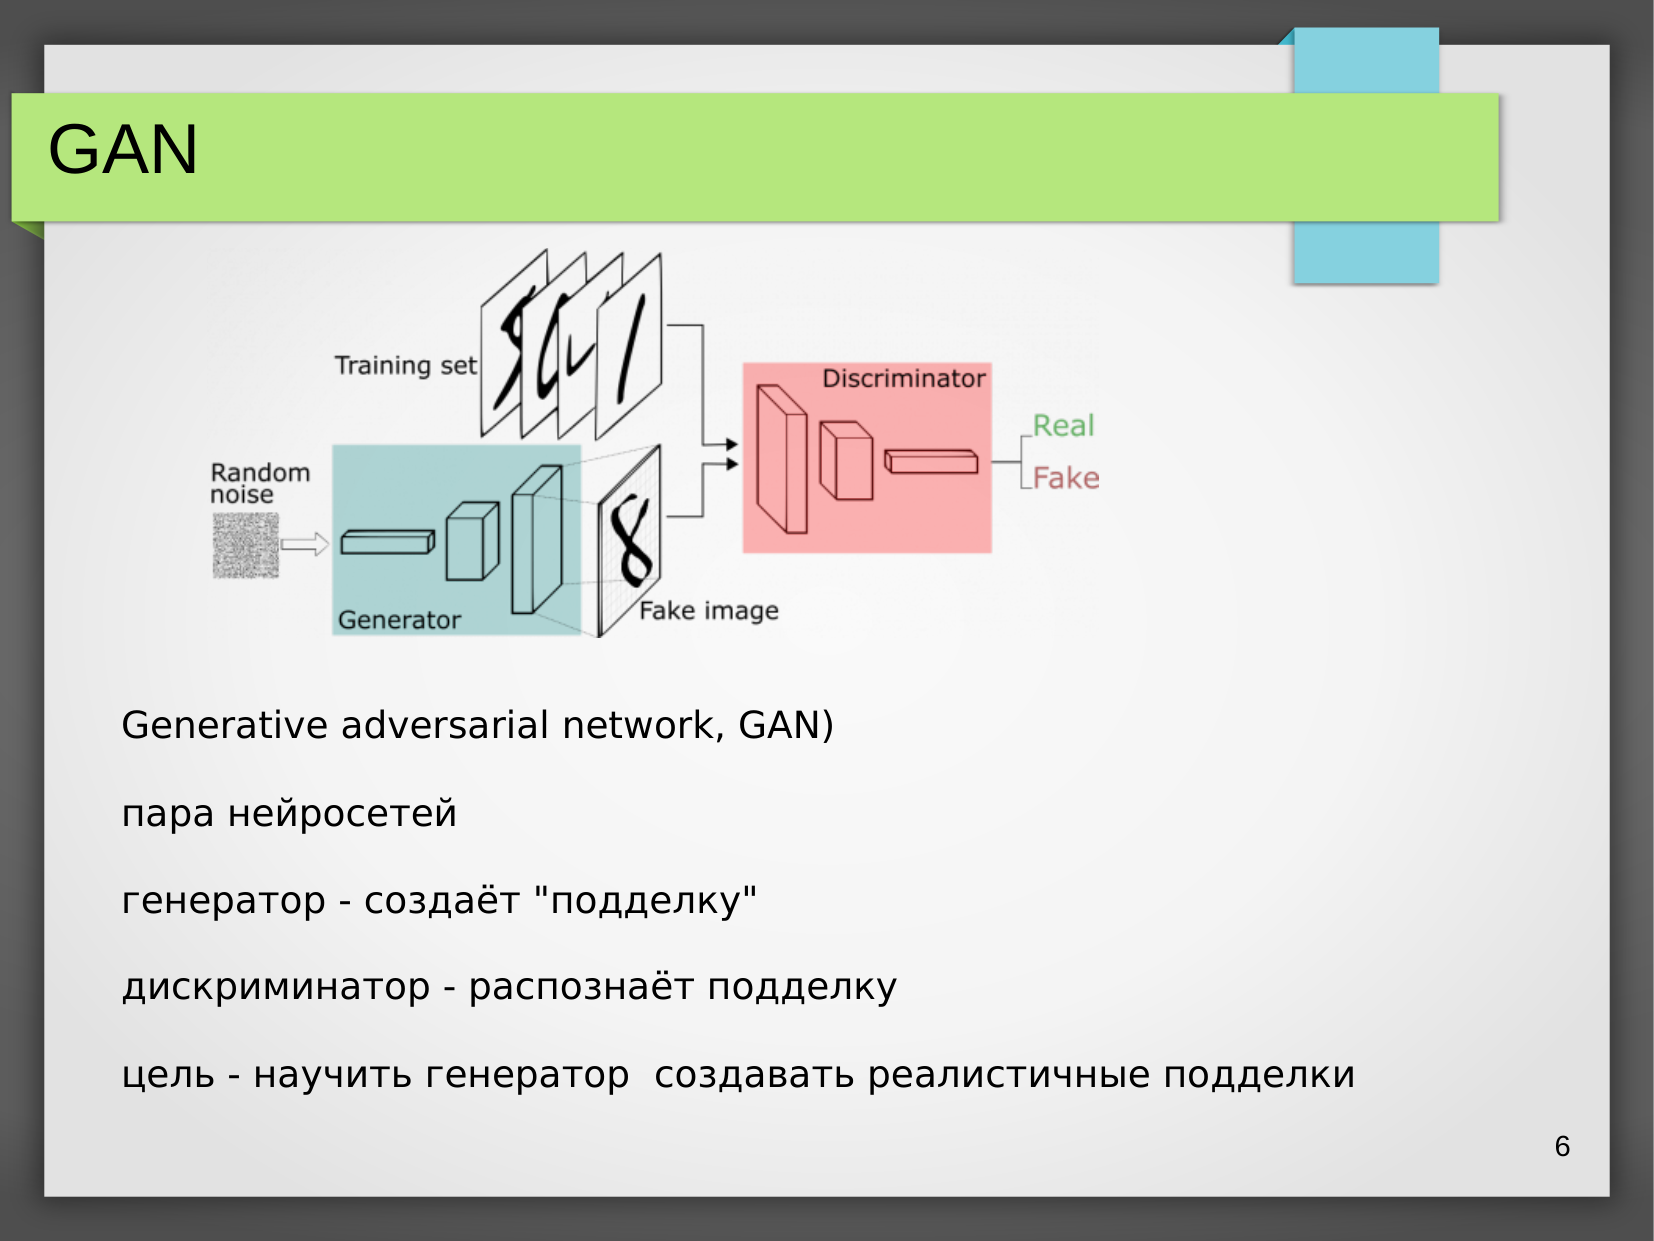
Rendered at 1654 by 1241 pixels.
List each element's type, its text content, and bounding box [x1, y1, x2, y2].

text_box Generative adversarial network, GAN) пара нейросетей генератор - создаёт "подделку" дискриминатор - распознаёт подделку цель - научить генератор создавать реалистичные подделки [106, 696, 1512, 1104]
title GAN [47, 109, 1501, 189]
picture [0, 0, 1654, 1241]
